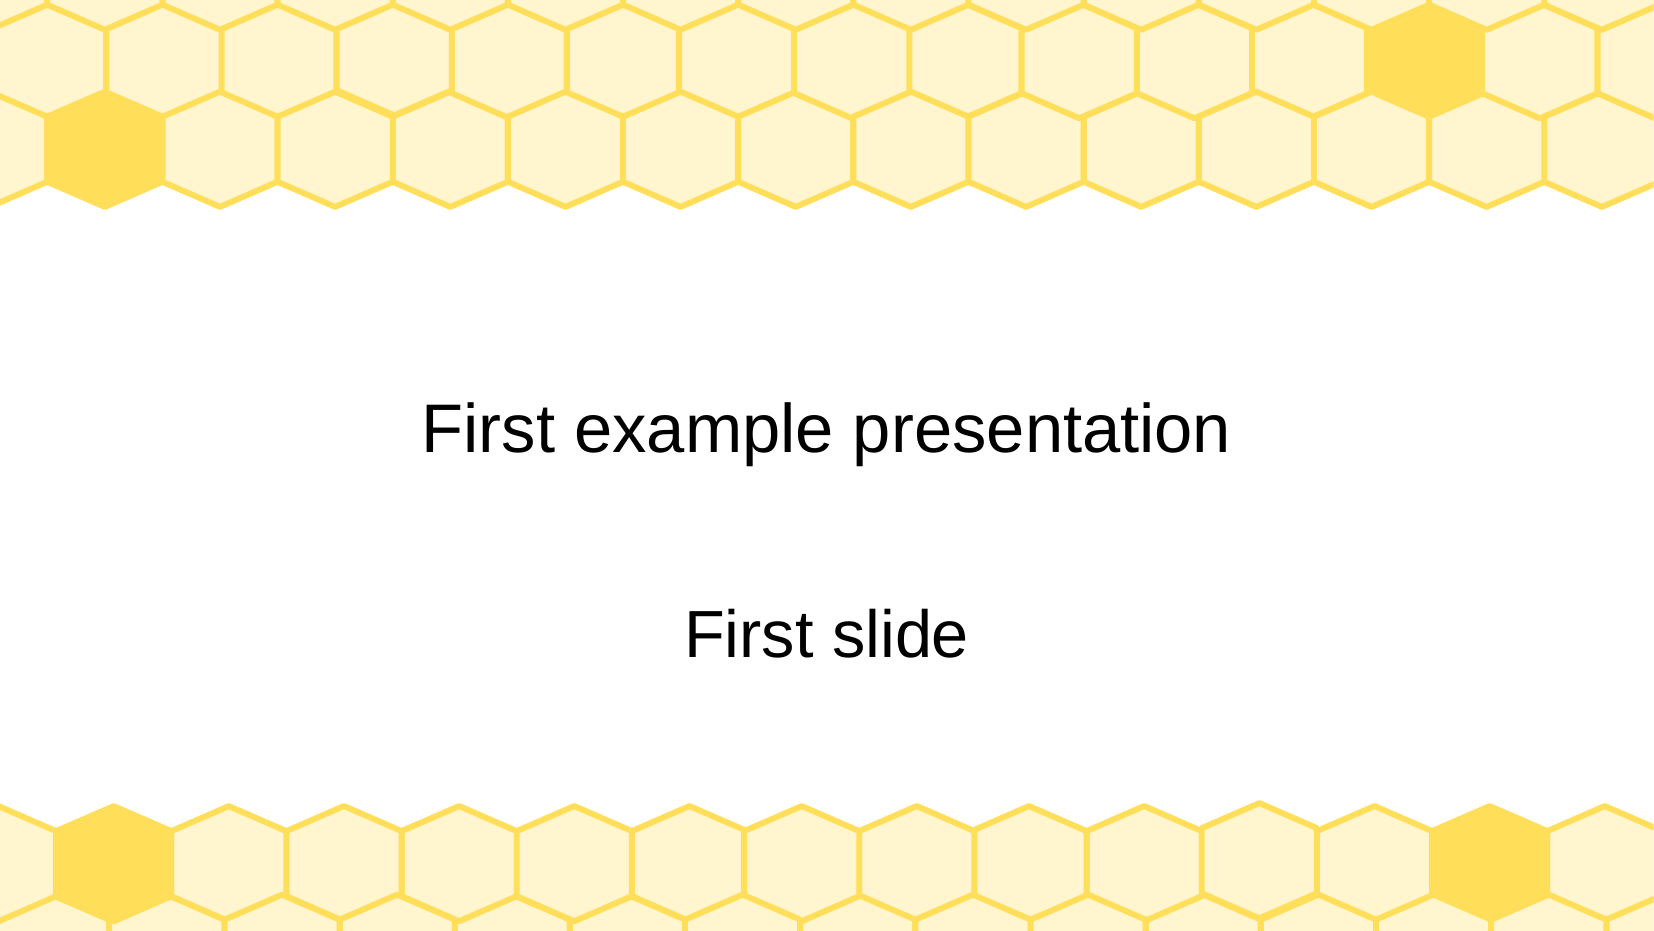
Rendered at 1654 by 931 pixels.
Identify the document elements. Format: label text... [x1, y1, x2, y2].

subtitle First slide [88, 561, 1565, 709]
title First example presentation [88, 324, 1565, 532]
